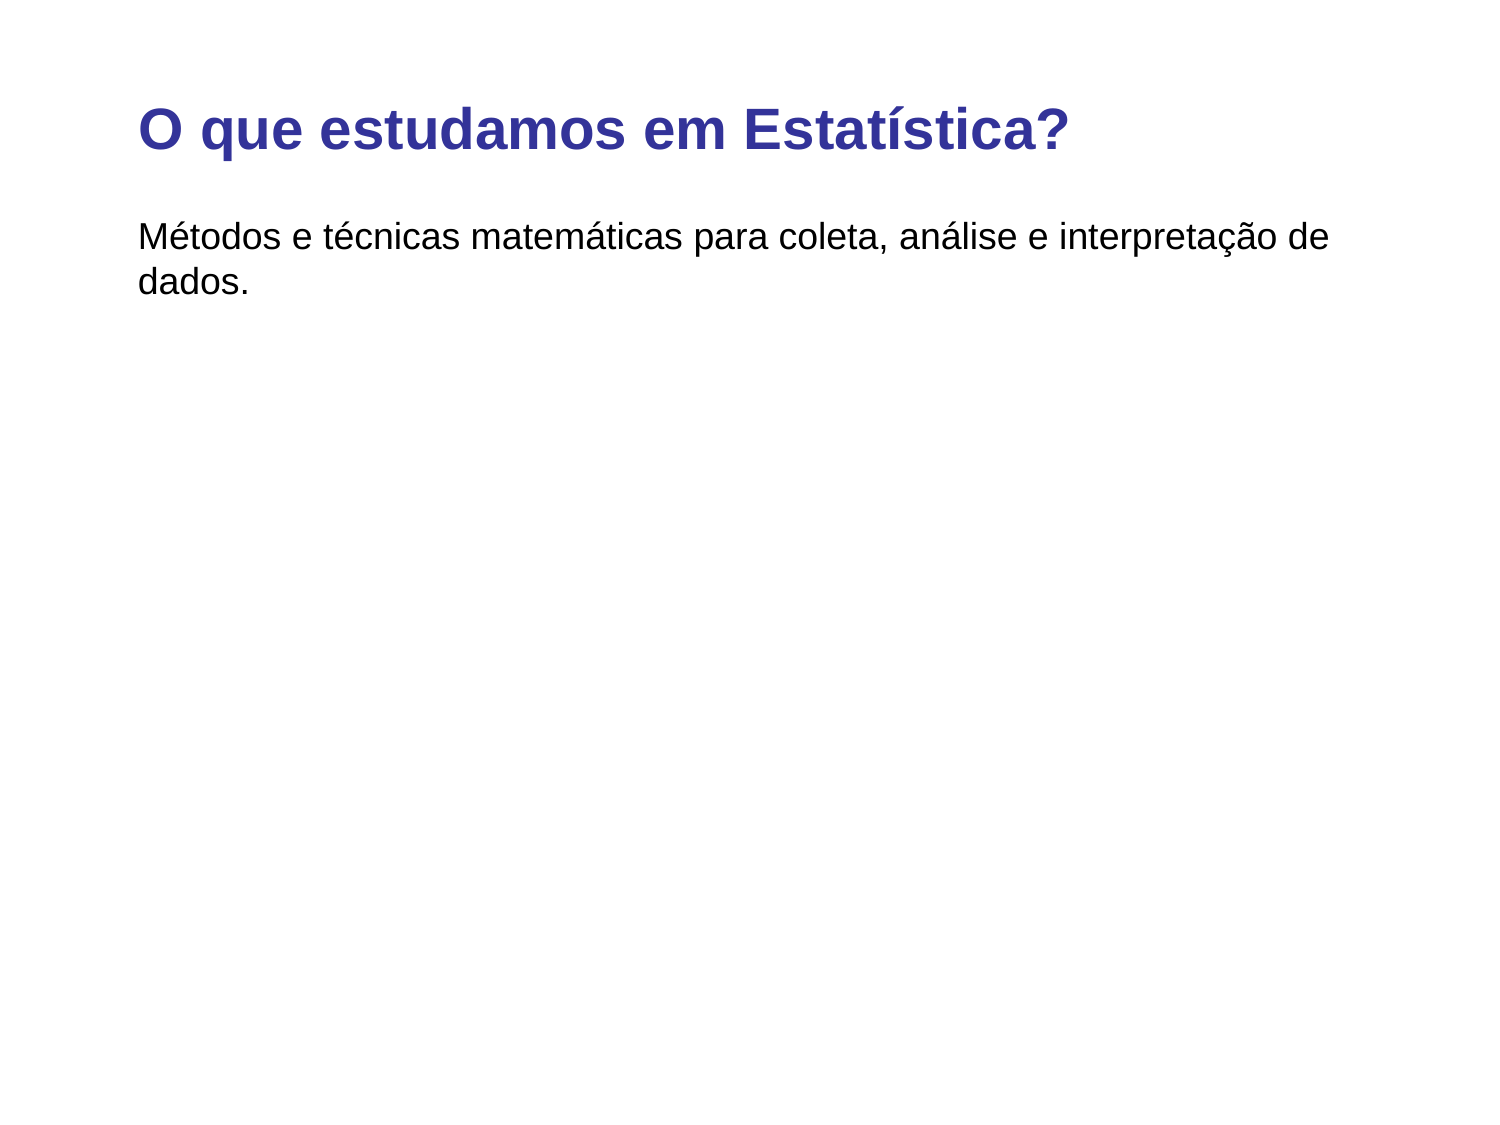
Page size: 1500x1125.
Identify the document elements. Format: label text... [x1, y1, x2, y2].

text_box Métodos e técnicas matemáticas para coleta, análise e interpretação de dados. [123, 204, 1366, 320]
text_box O que estudamos em Estatística? [123, 84, 1400, 179]
